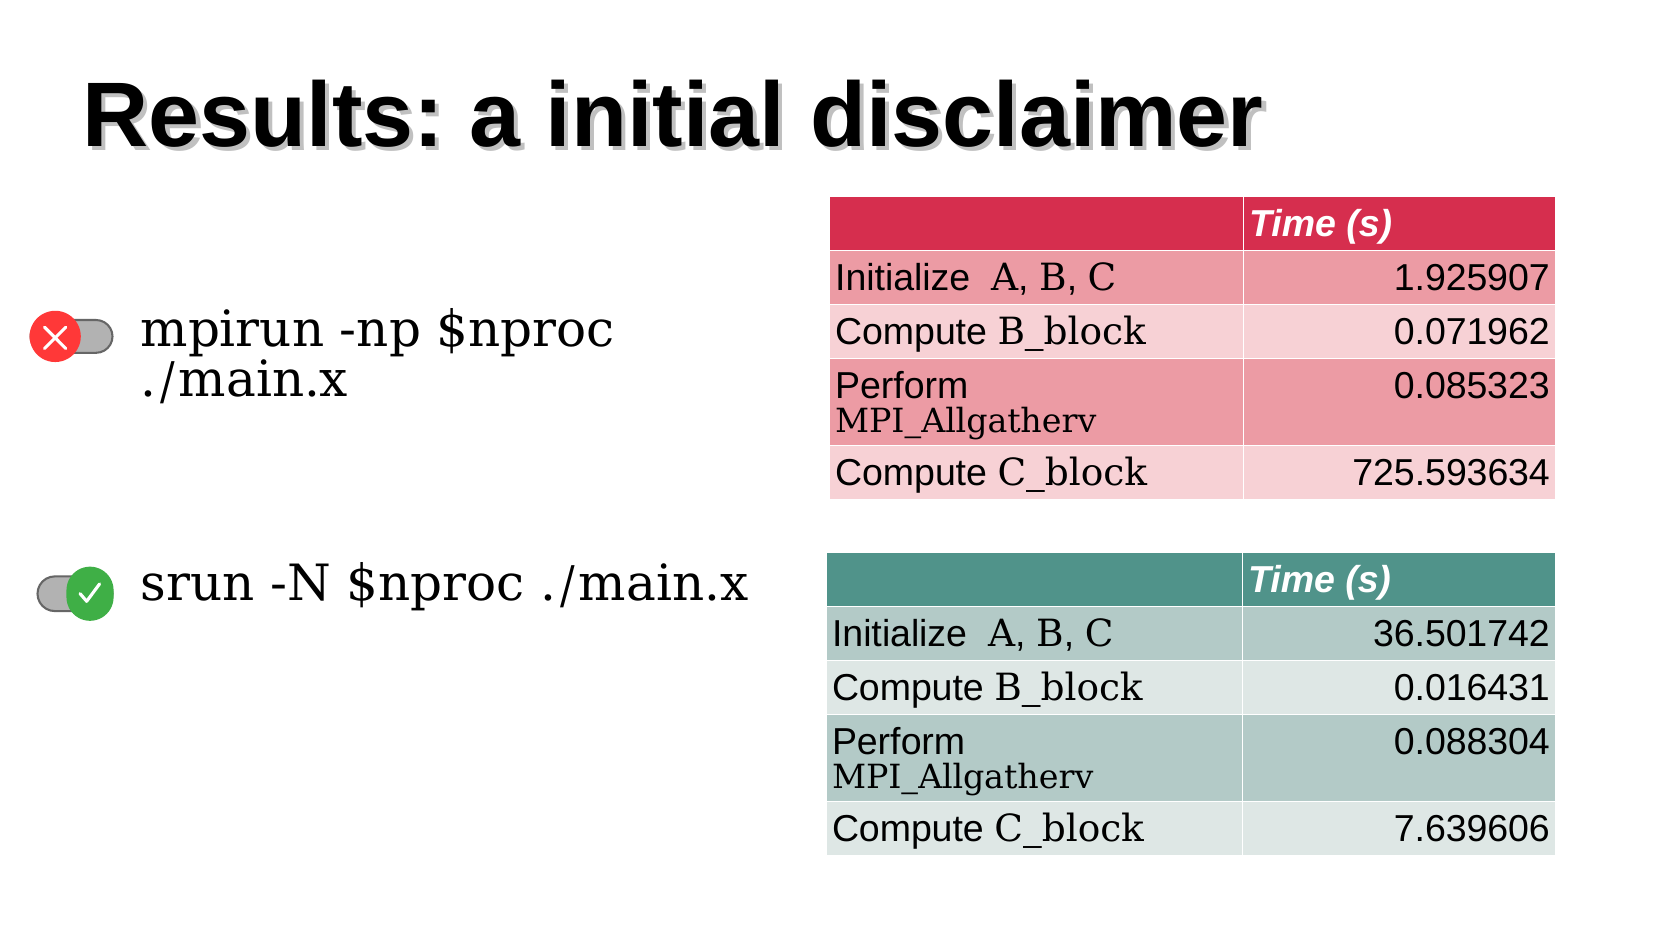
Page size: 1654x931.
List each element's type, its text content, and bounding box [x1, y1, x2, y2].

table_cell 725.593634 [1244, 446, 1555, 499]
table_cell 0.071962 [1244, 305, 1555, 358]
table_header [827, 553, 1242, 606]
table_cell Compute B_block [830, 305, 1243, 358]
table_cell 1.925907 [1244, 251, 1555, 304]
table_cell 36.501742 [1243, 607, 1555, 660]
table_cell 0.016431 [1243, 661, 1555, 714]
table_cell Compute C_block [827, 802, 1242, 855]
text_box srun -N $nproc ./main.x [125, 553, 826, 669]
table_cell 0.085323 [1244, 359, 1555, 445]
text_box [30, 311, 113, 362]
table_header Time (s) [1244, 197, 1555, 250]
table_header [830, 197, 1243, 250]
title Results: a initial disclaimer [82, 37, 1571, 193]
table_cell Perform MPI_Allgatherv [830, 359, 1243, 445]
table_cell 0.088304 [1243, 715, 1555, 801]
table_cell Compute C_block [830, 446, 1243, 499]
table_cell 7.639606 [1243, 802, 1555, 855]
table_cell Perform MPI_Allgatherv [827, 715, 1242, 801]
table_cell Initialize A, B, C [827, 607, 1242, 660]
table_header Time (s) [1243, 553, 1555, 606]
text_box [37, 567, 113, 620]
table_cell Initialize A, B, C [830, 251, 1243, 304]
table_cell Compute B_block [827, 661, 1242, 714]
text_box mpirun -np $nproc ./main.x [125, 300, 826, 415]
